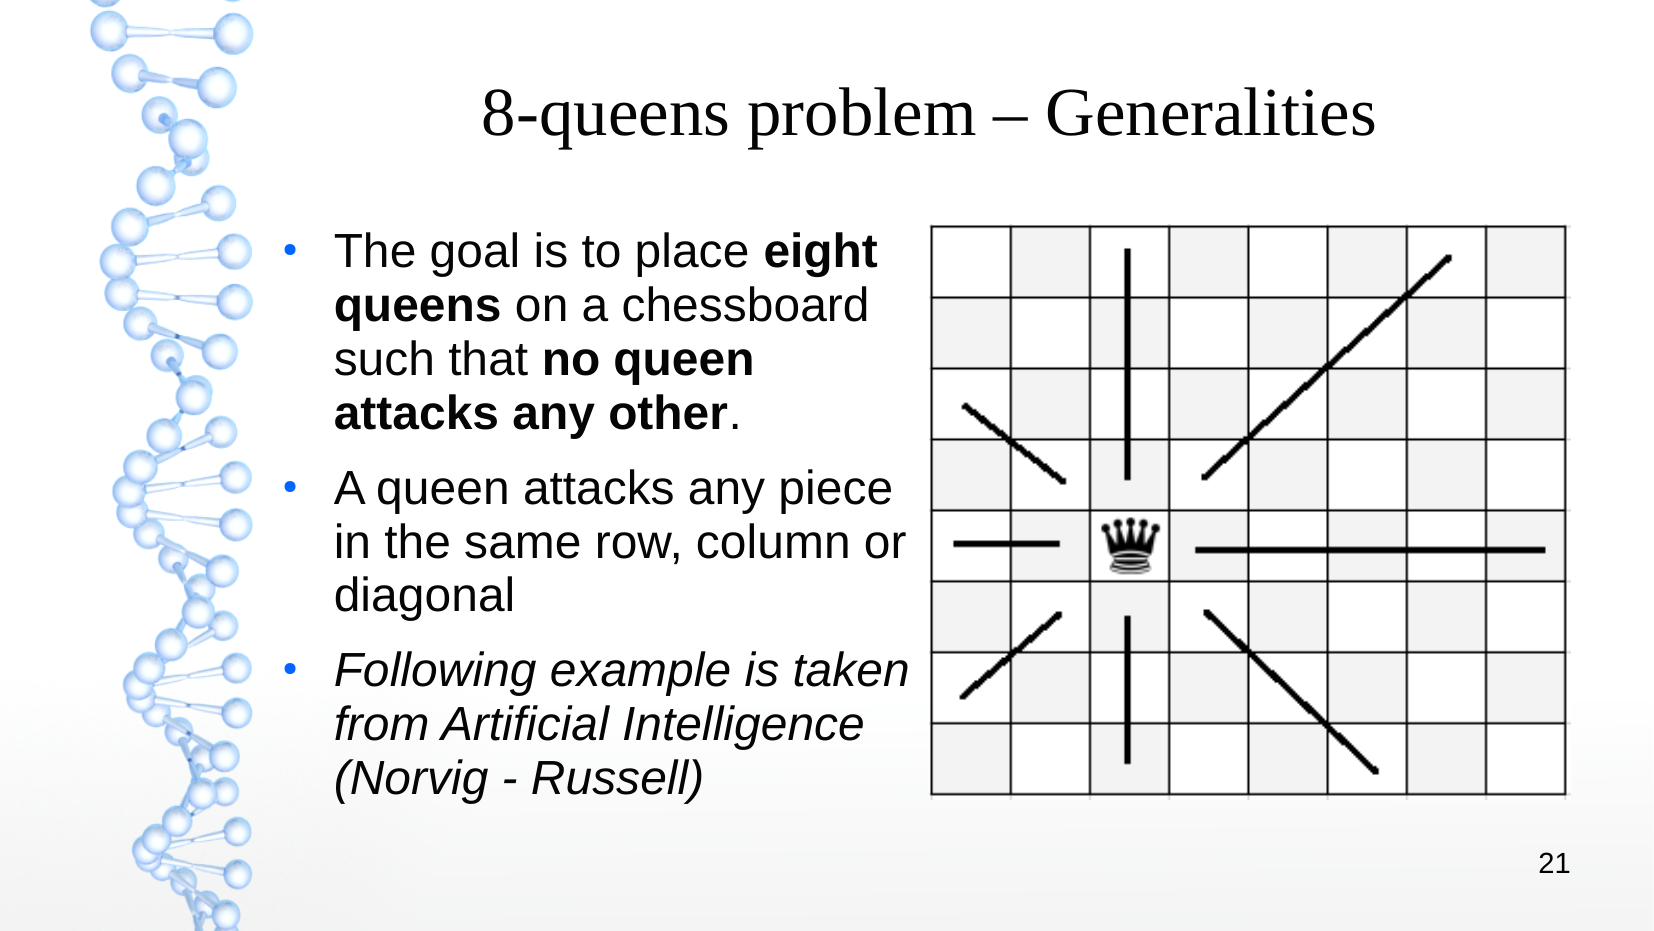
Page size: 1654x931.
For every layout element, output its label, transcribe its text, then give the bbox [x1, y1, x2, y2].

picture [0, 0, 1654, 931]
list The goal is to place eight queens on a chessboard such that no queen attacks any other. A queen attacks any piece in the same row, column or diagonal Following example is taken from Artificial Intelligence (Norvig - Russell) [265, 224, 922, 839]
title 8-queens problem – Generalities [265, 35, 1595, 189]
